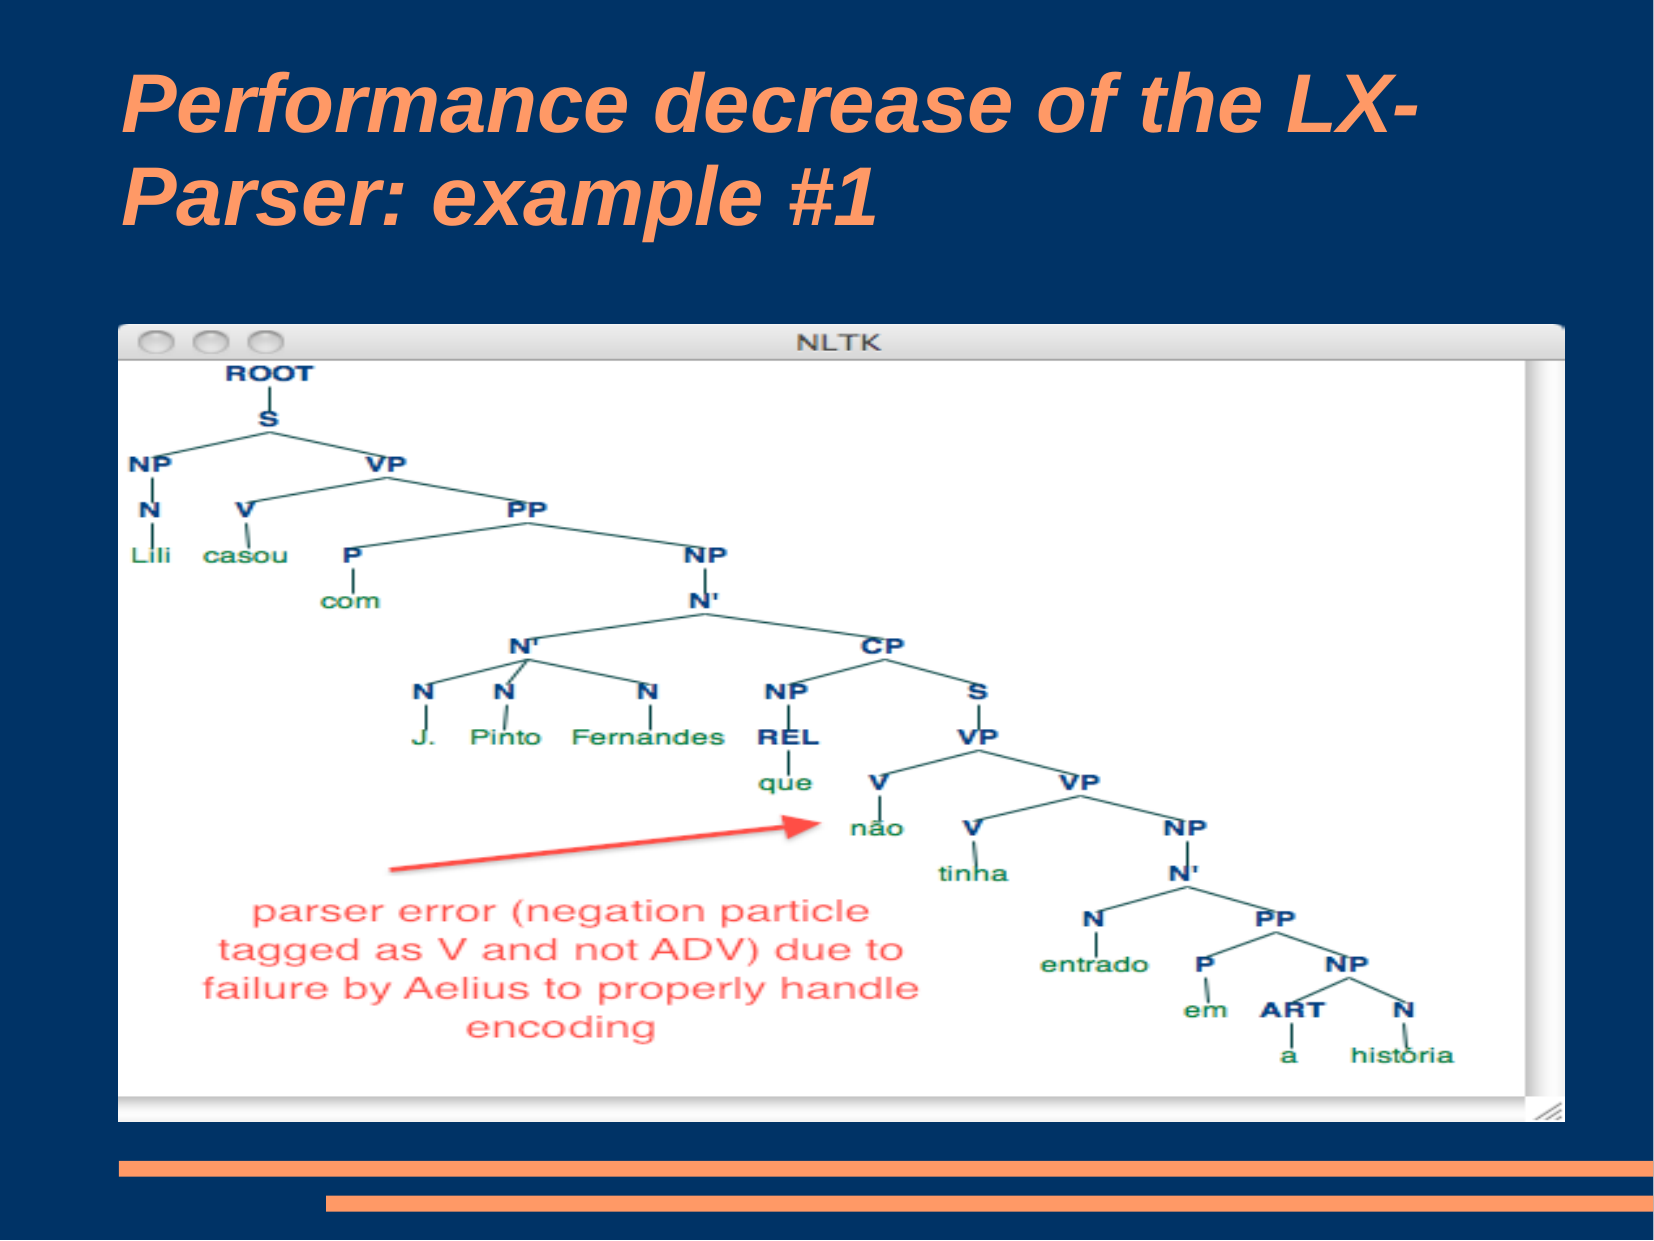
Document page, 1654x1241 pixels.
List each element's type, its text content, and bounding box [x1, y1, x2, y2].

title Performance decrease of the LX-Parser: example #1 [121, 46, 1534, 254]
picture [118, 324, 1565, 1123]
